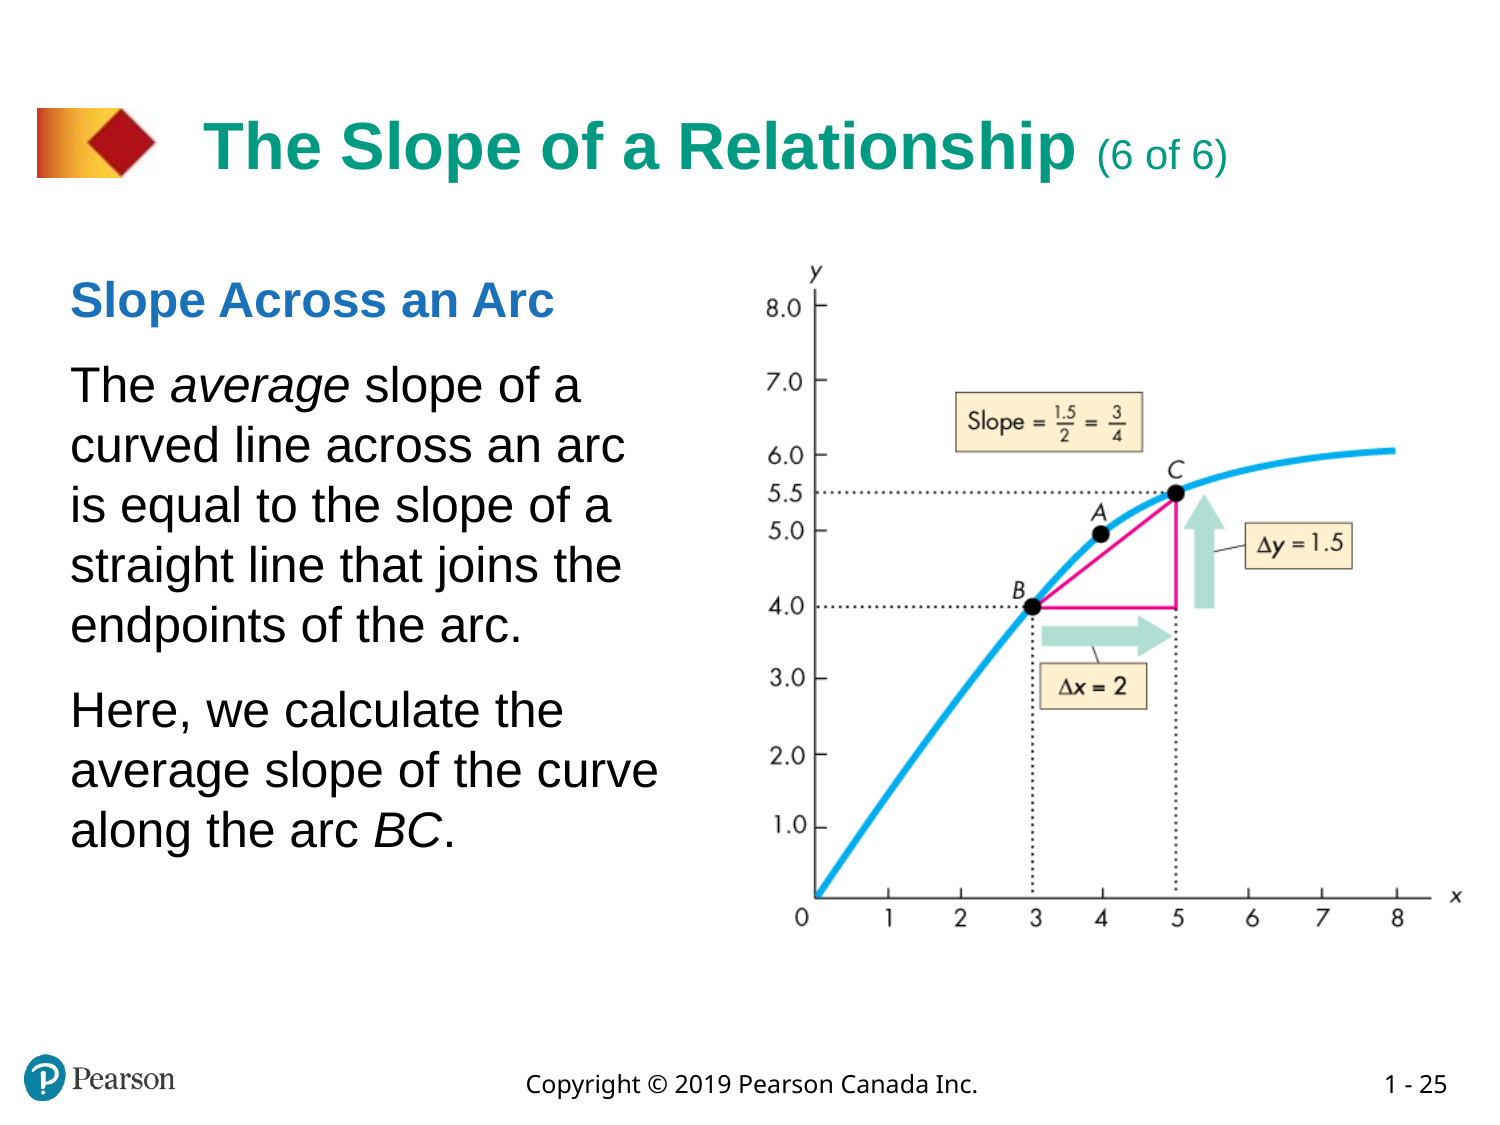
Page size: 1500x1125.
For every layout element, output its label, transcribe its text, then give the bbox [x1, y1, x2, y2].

picture [24, 1084, 35, 1101]
list Slope Across an Arc The average slope of a curved line across an arc is equal to the slope of a straight line that joins the endpoints of the arc. Here, we calculate the average slope of the curve along the arc BC. [37, 259, 690, 1038]
picture [37, 108, 157, 178]
picture [750, 249, 1477, 949]
picture [24, 1054, 43, 1074]
picture [31, 1063, 59, 1095]
picture [49, 1054, 175, 1101]
title The Slope of a Relationship (6 of 6) [188, 50, 1364, 236]
